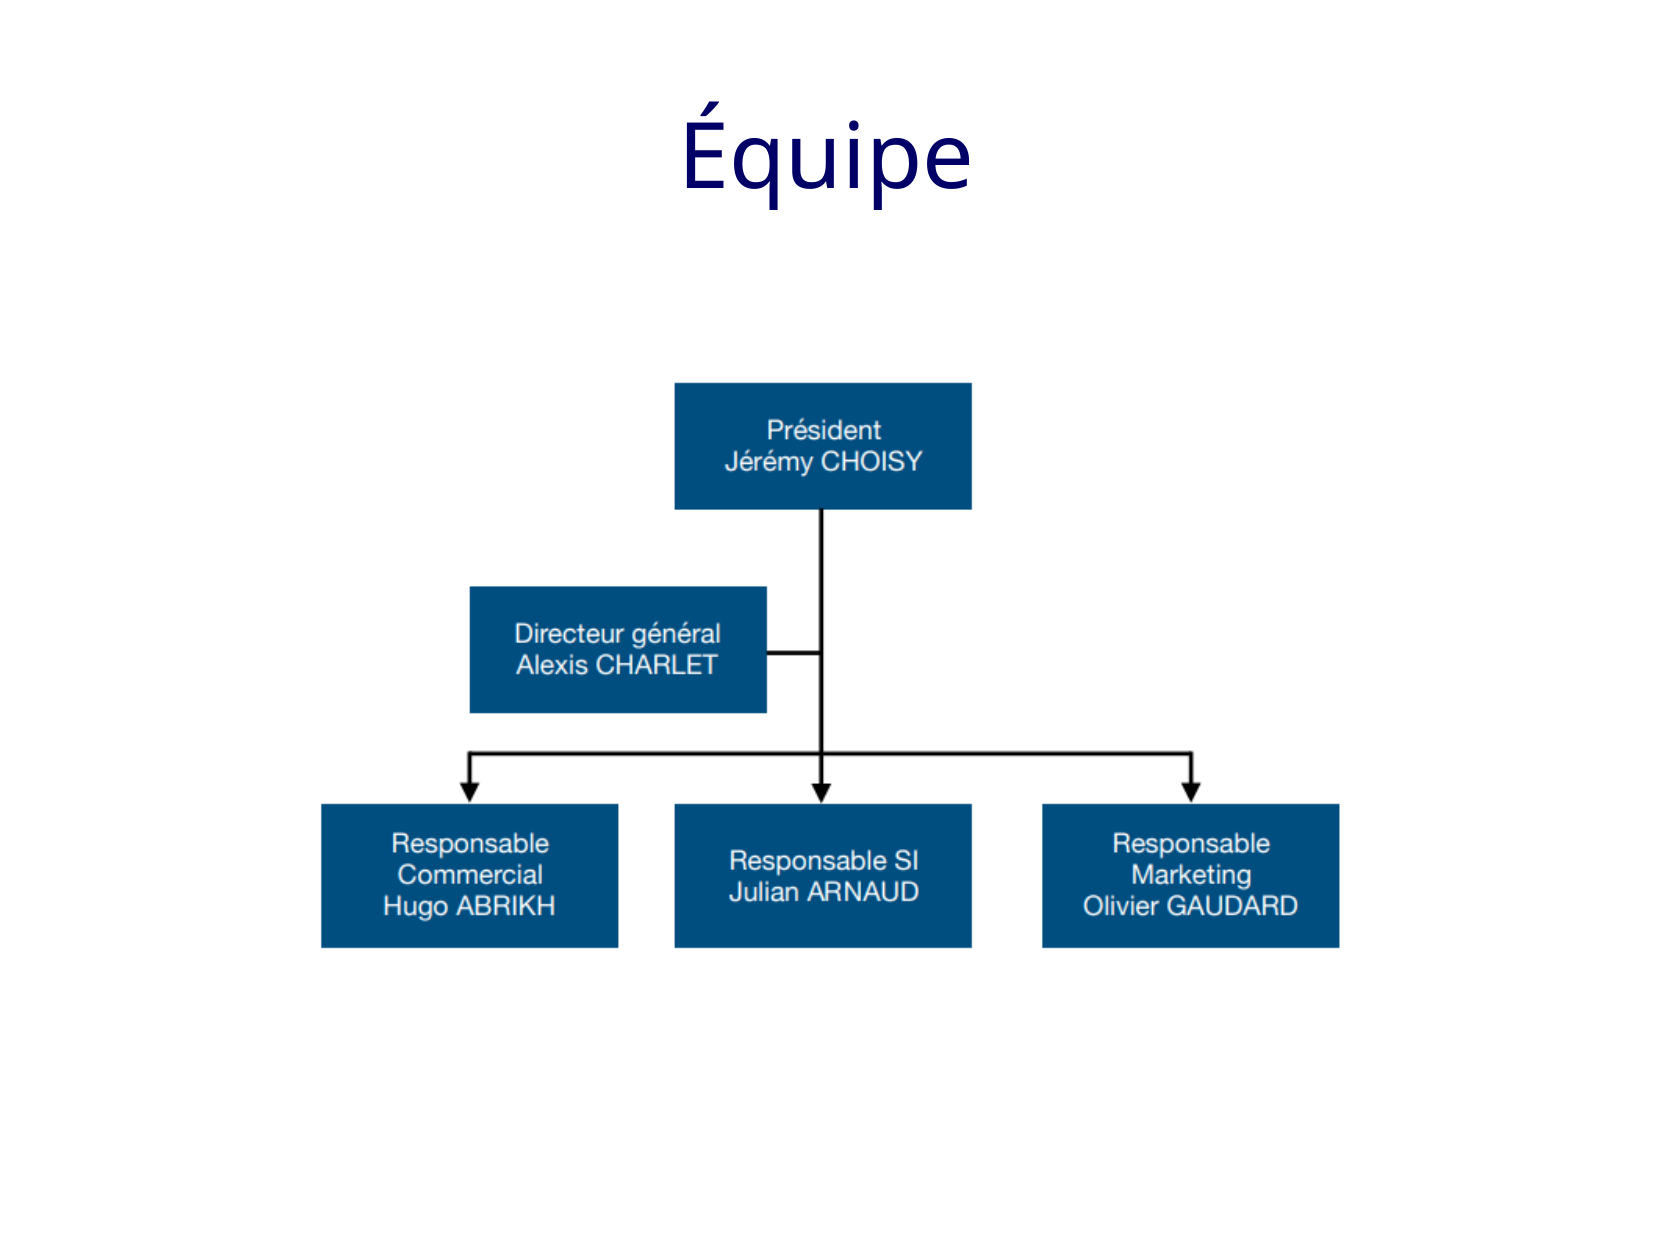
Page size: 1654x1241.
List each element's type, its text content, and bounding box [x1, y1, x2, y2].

picture [273, 330, 1371, 967]
title Équipe [82, 49, 1571, 257]
